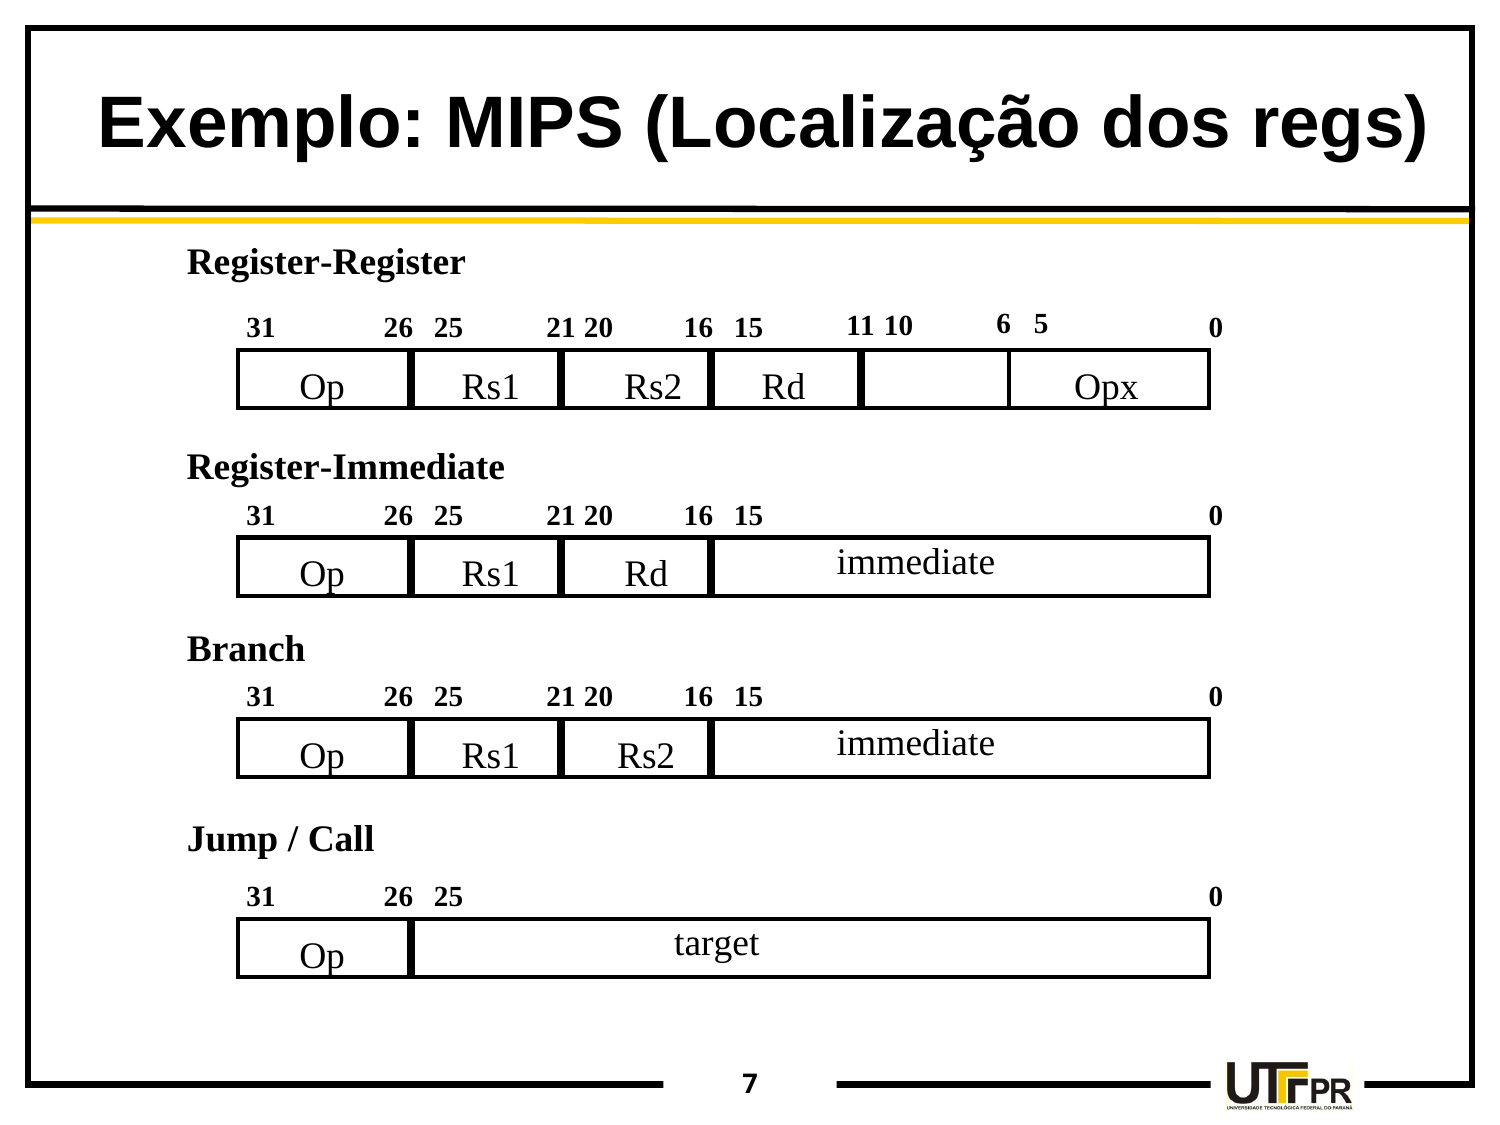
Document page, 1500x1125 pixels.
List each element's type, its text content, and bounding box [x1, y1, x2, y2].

text_box 16 [663, 308, 724, 349]
text_box 25 [413, 877, 474, 917]
text_box 25 [413, 677, 474, 717]
text_box Register-Register [163, 239, 477, 287]
picture [1226, 1062, 1353, 1110]
text_box Register-Immediate [163, 444, 517, 492]
text_box Opx [1050, 364, 1150, 412]
text_box 21 [525, 308, 587, 349]
text_box 26 [363, 308, 413, 349]
text_box 26 [363, 495, 413, 536]
text_box 15 [724, 677, 774, 717]
text_box 20 [587, 319, 592, 331]
text_box 15 [724, 495, 774, 536]
text_box 16 [663, 677, 724, 717]
text_box 31 [225, 308, 287, 349]
text_box 26 [363, 677, 413, 717]
text_box Rs1 [438, 552, 531, 599]
text_box Rs2 [600, 364, 693, 412]
text_box Jump / Call [163, 815, 386, 865]
text_box 0 [1188, 308, 1235, 349]
text_box 31 [225, 677, 287, 717]
text_box Rs1 [438, 733, 531, 781]
text_box Rs1 [438, 364, 531, 412]
title Exemplo: MIPS (Localização dos regs) [33, 35, 1468, 210]
text_box 25 [413, 308, 474, 349]
text_box 5 [1022, 304, 1060, 344]
text_box Op [275, 364, 356, 412]
text_box 0 [1188, 677, 1235, 717]
text_box 21 [525, 495, 587, 536]
text_box Branch [163, 624, 317, 674]
text_box immediate [813, 720, 1007, 768]
text_box 20 [587, 688, 592, 700]
text_box 25 [413, 495, 474, 536]
text_box 26 [363, 877, 413, 917]
text_box Rd [738, 364, 817, 412]
text_box 21 [525, 677, 587, 717]
text_box 31 [225, 877, 287, 917]
text_box Rd [600, 552, 679, 599]
text_box 0 [1188, 877, 1235, 917]
text_box Op [275, 933, 356, 981]
text_box 0 [1188, 495, 1235, 536]
text_box Op [275, 552, 356, 599]
text_box 15 [724, 308, 774, 348]
text_box 11 [825, 306, 887, 347]
text_box 20 [587, 677, 624, 717]
text_box target [650, 920, 771, 968]
text_box Op [275, 733, 356, 781]
text_box 20 [587, 507, 592, 519]
text_box 31 [225, 495, 287, 536]
text_box Rs2 [593, 733, 686, 781]
text_box 6 [975, 304, 1022, 344]
text_box 20 [587, 308, 624, 349]
text_box 20 [587, 495, 624, 536]
text_box 10 [887, 306, 924, 347]
text_box immediate [813, 539, 1007, 587]
text_box 16 [663, 495, 724, 536]
